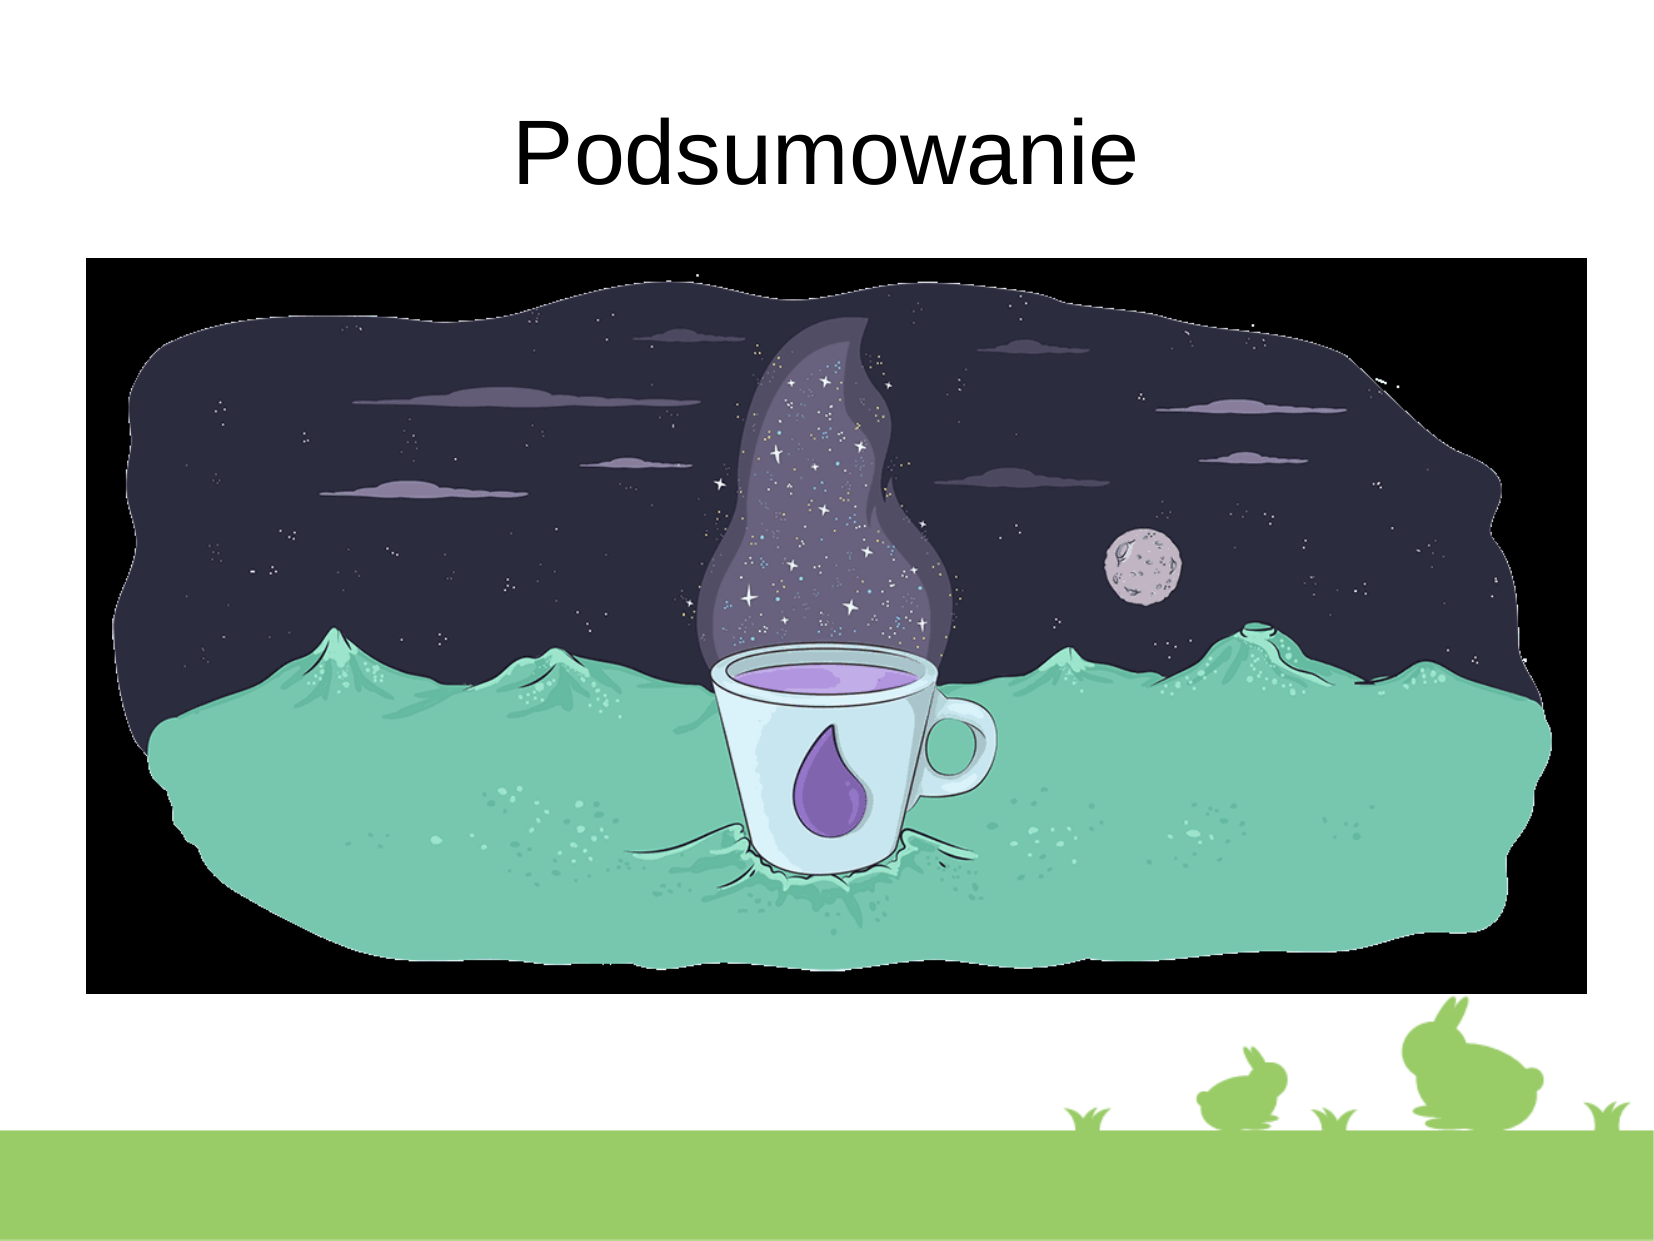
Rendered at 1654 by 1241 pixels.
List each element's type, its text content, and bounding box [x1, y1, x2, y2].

title Podsumowanie [82, 49, 1571, 257]
picture [0, 0, 1654, 1241]
